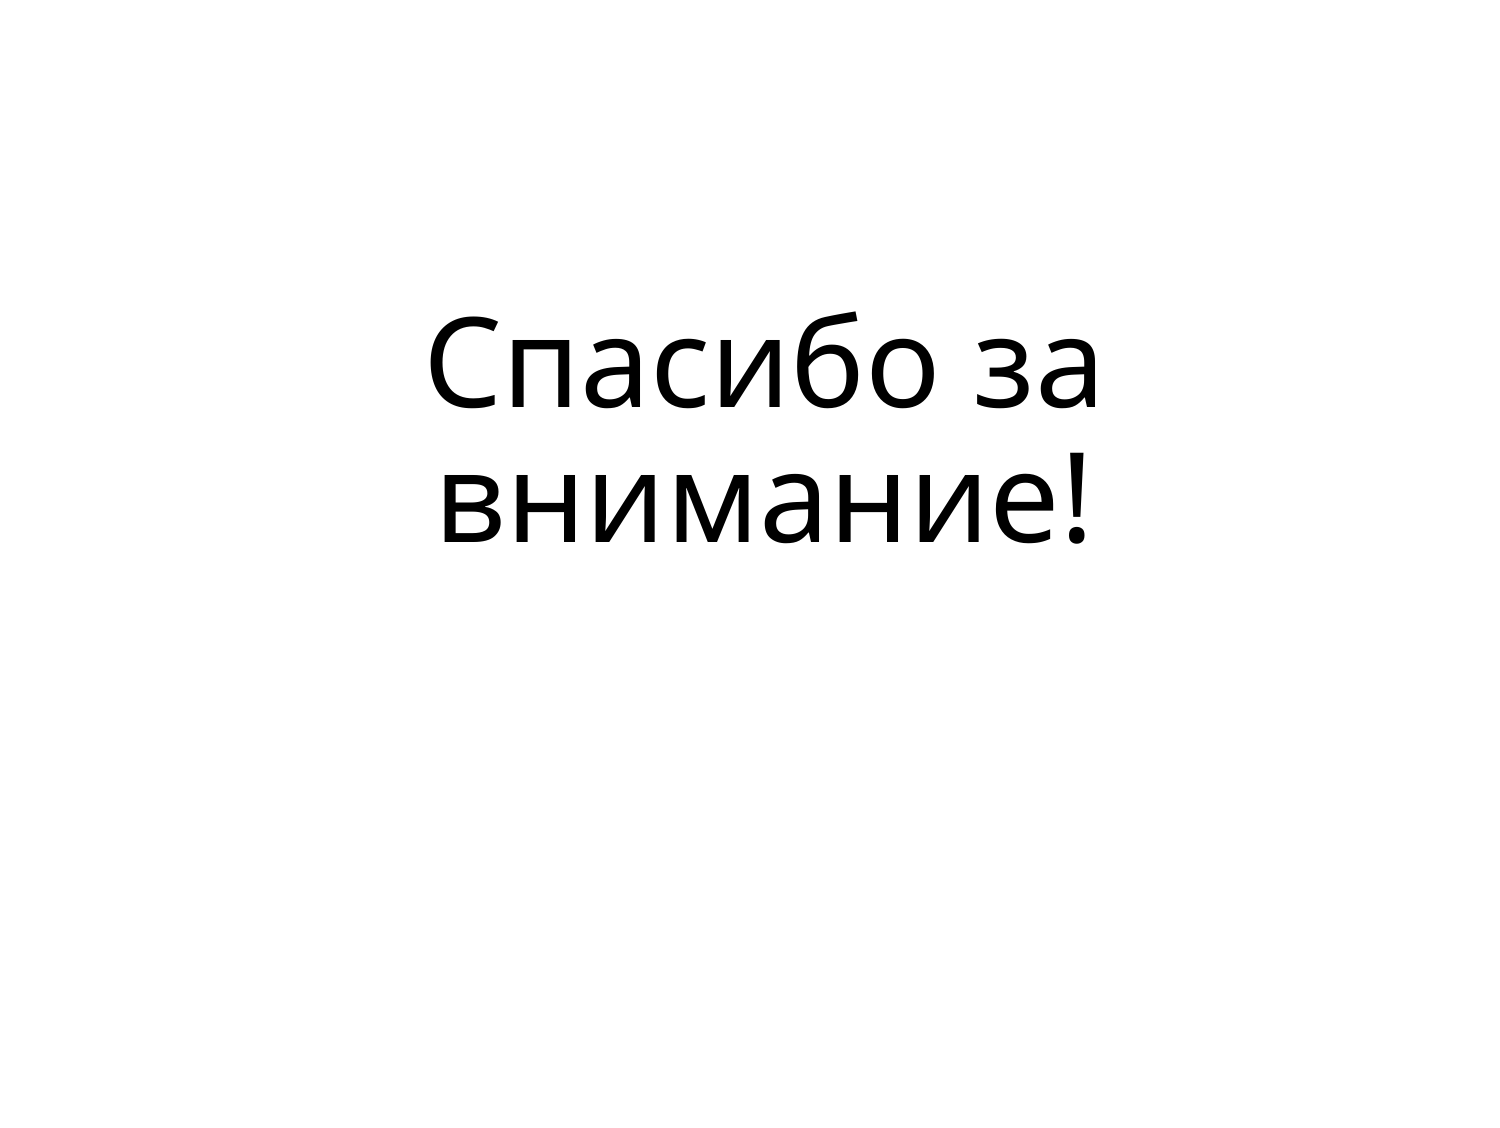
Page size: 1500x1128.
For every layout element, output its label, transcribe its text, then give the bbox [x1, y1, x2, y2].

title Спасибо за внимание! [120, 184, 1409, 578]
